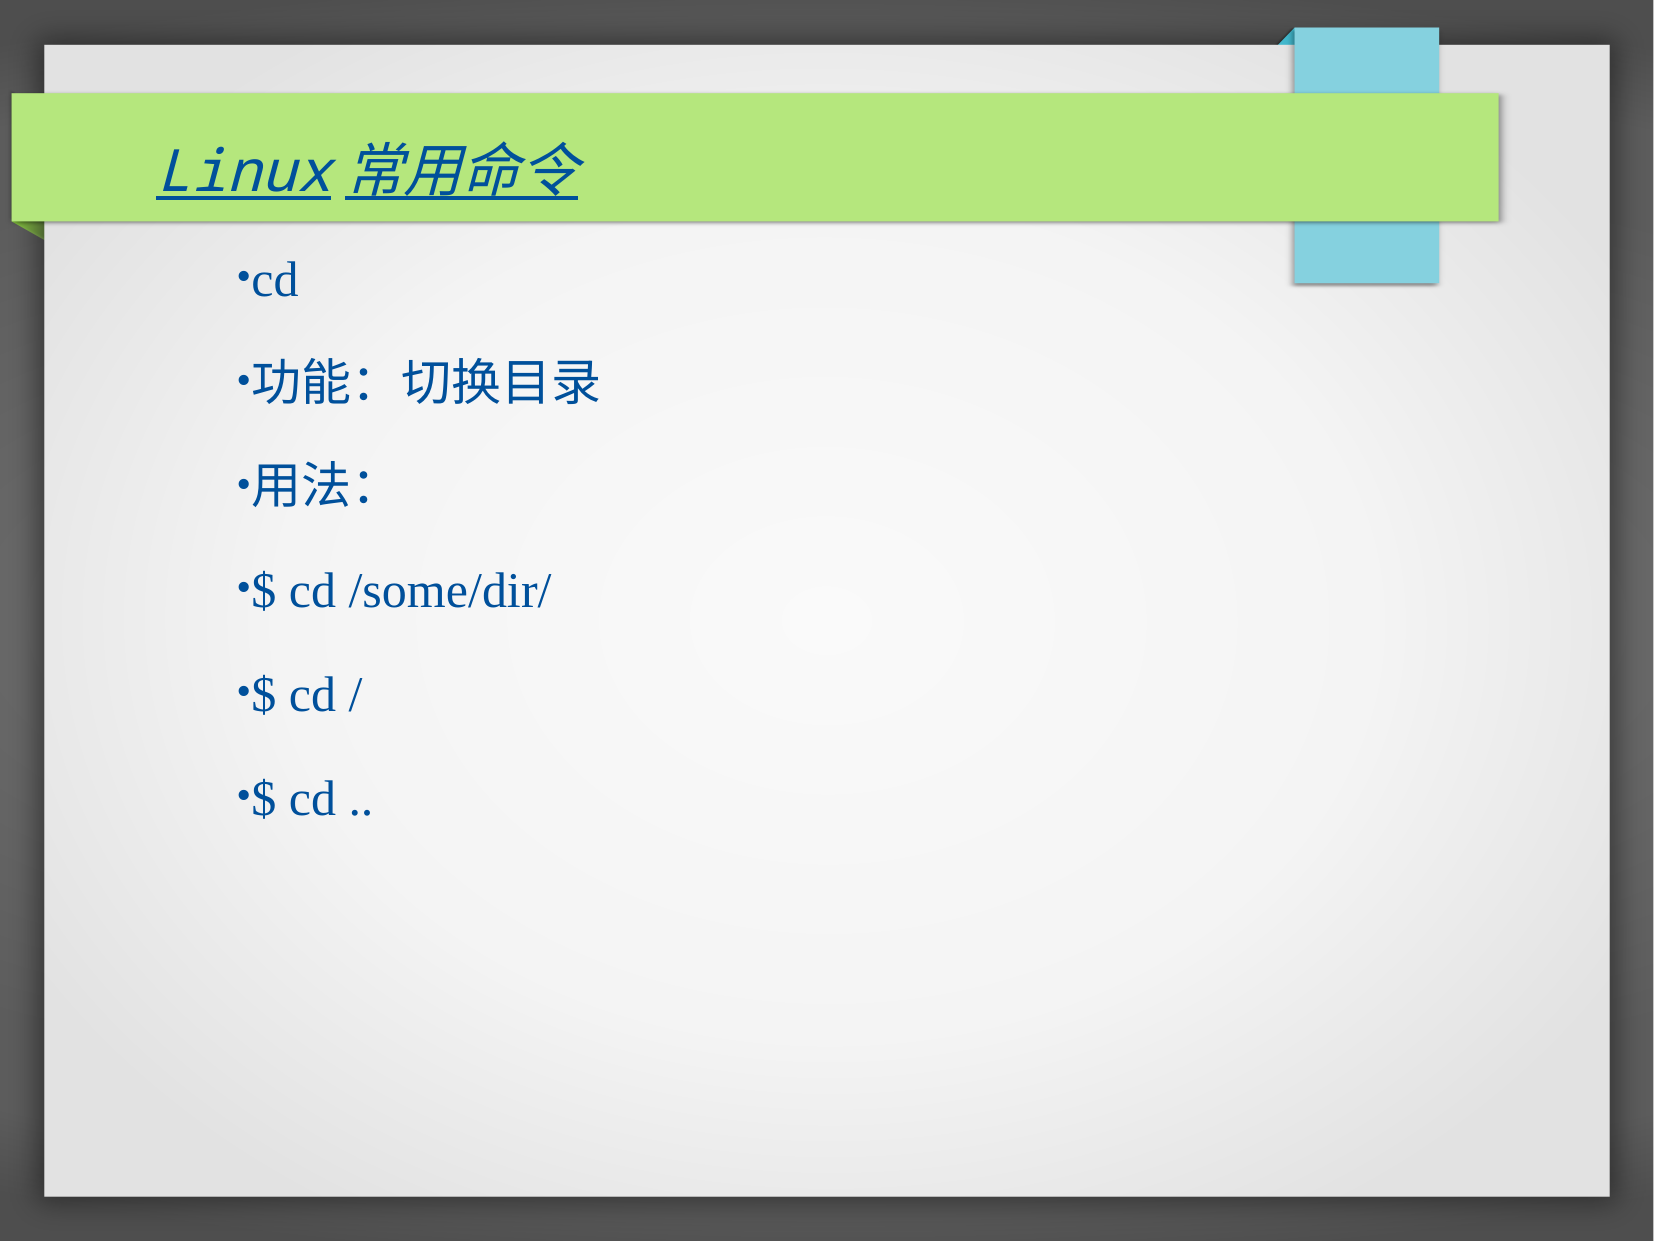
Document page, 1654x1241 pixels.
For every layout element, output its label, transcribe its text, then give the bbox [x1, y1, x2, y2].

text_box Linux常用命令 cd 功能：切换目录 用法： $ cd /some/dir/ $ cd / $ cd .. [71, 125, 1595, 833]
picture [0, 0, 1654, 1241]
